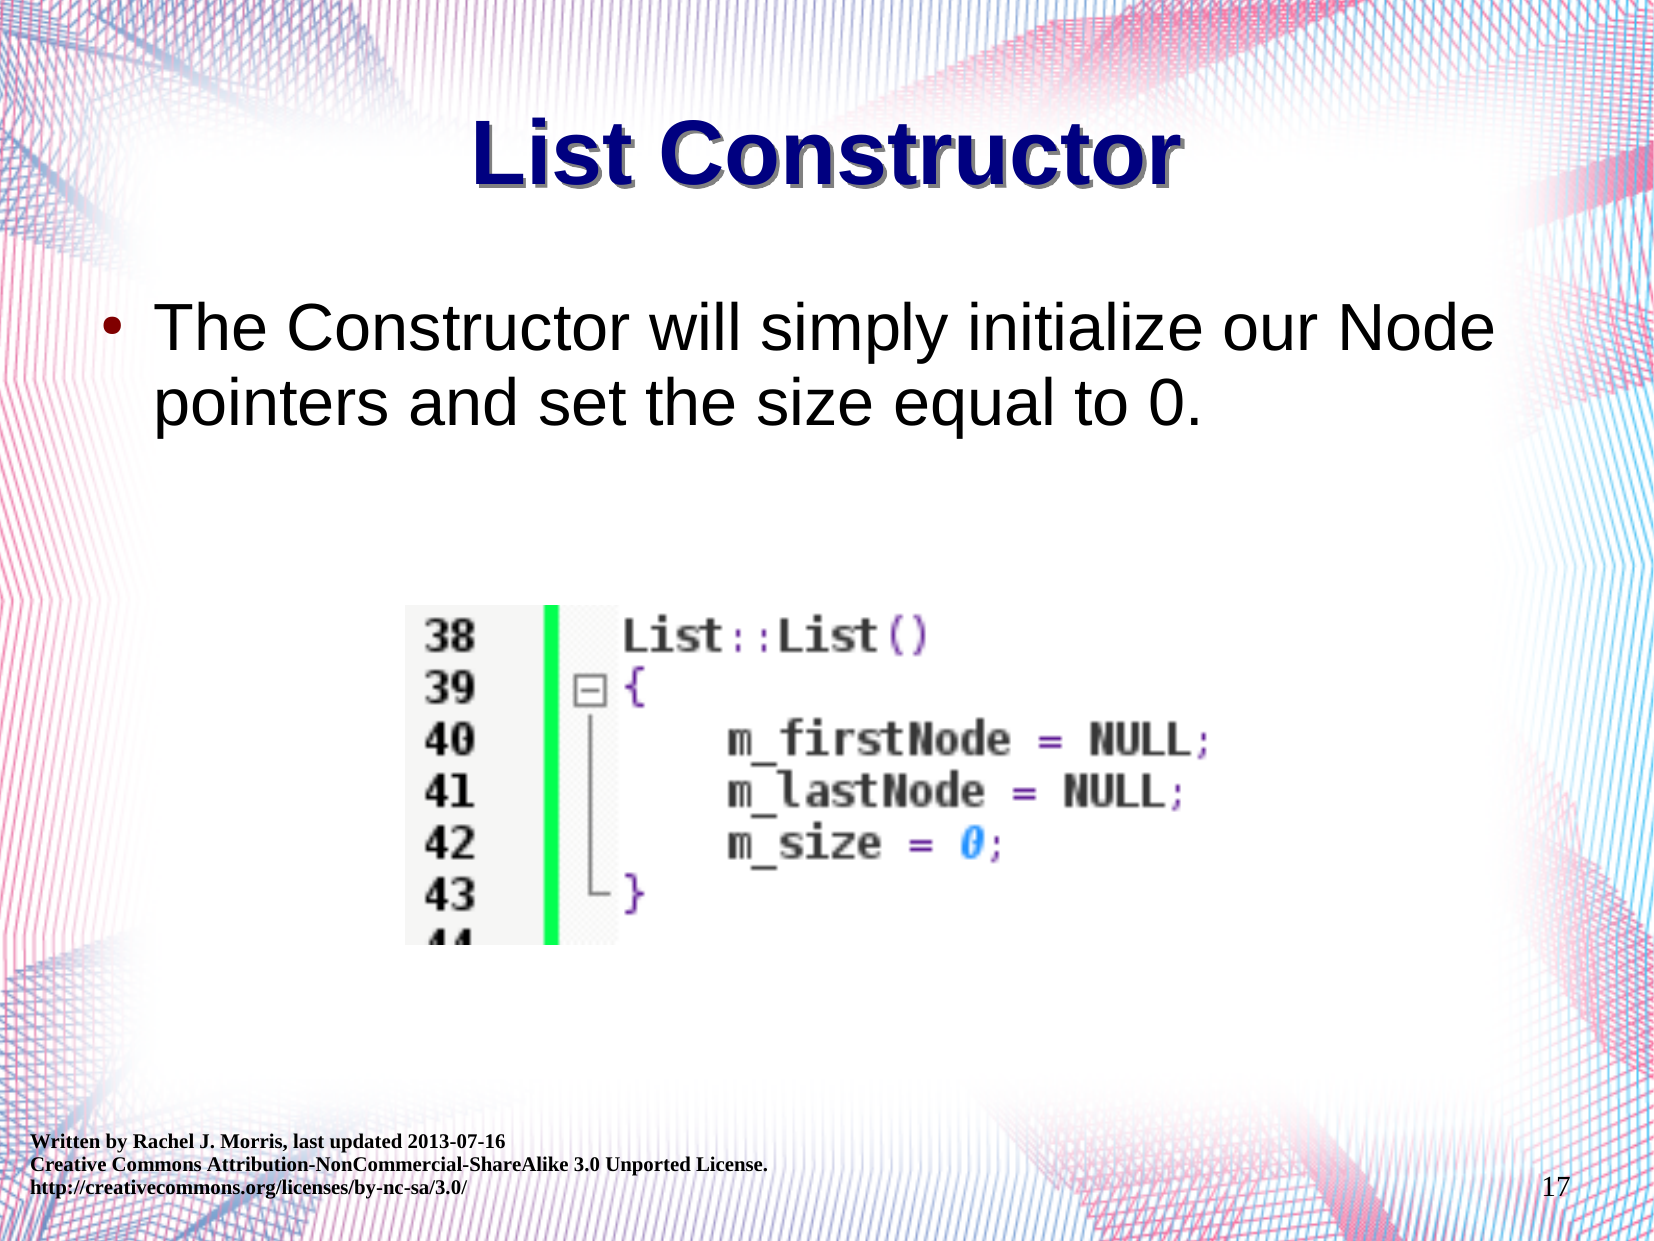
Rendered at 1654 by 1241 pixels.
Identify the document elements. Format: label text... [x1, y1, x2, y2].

list The Constructor will simply initialize our Node pointers and set the size equal to 0. [82, 290, 1571, 1010]
picture [0, 0, 1654, 1241]
title List Constructor [82, 49, 1571, 257]
